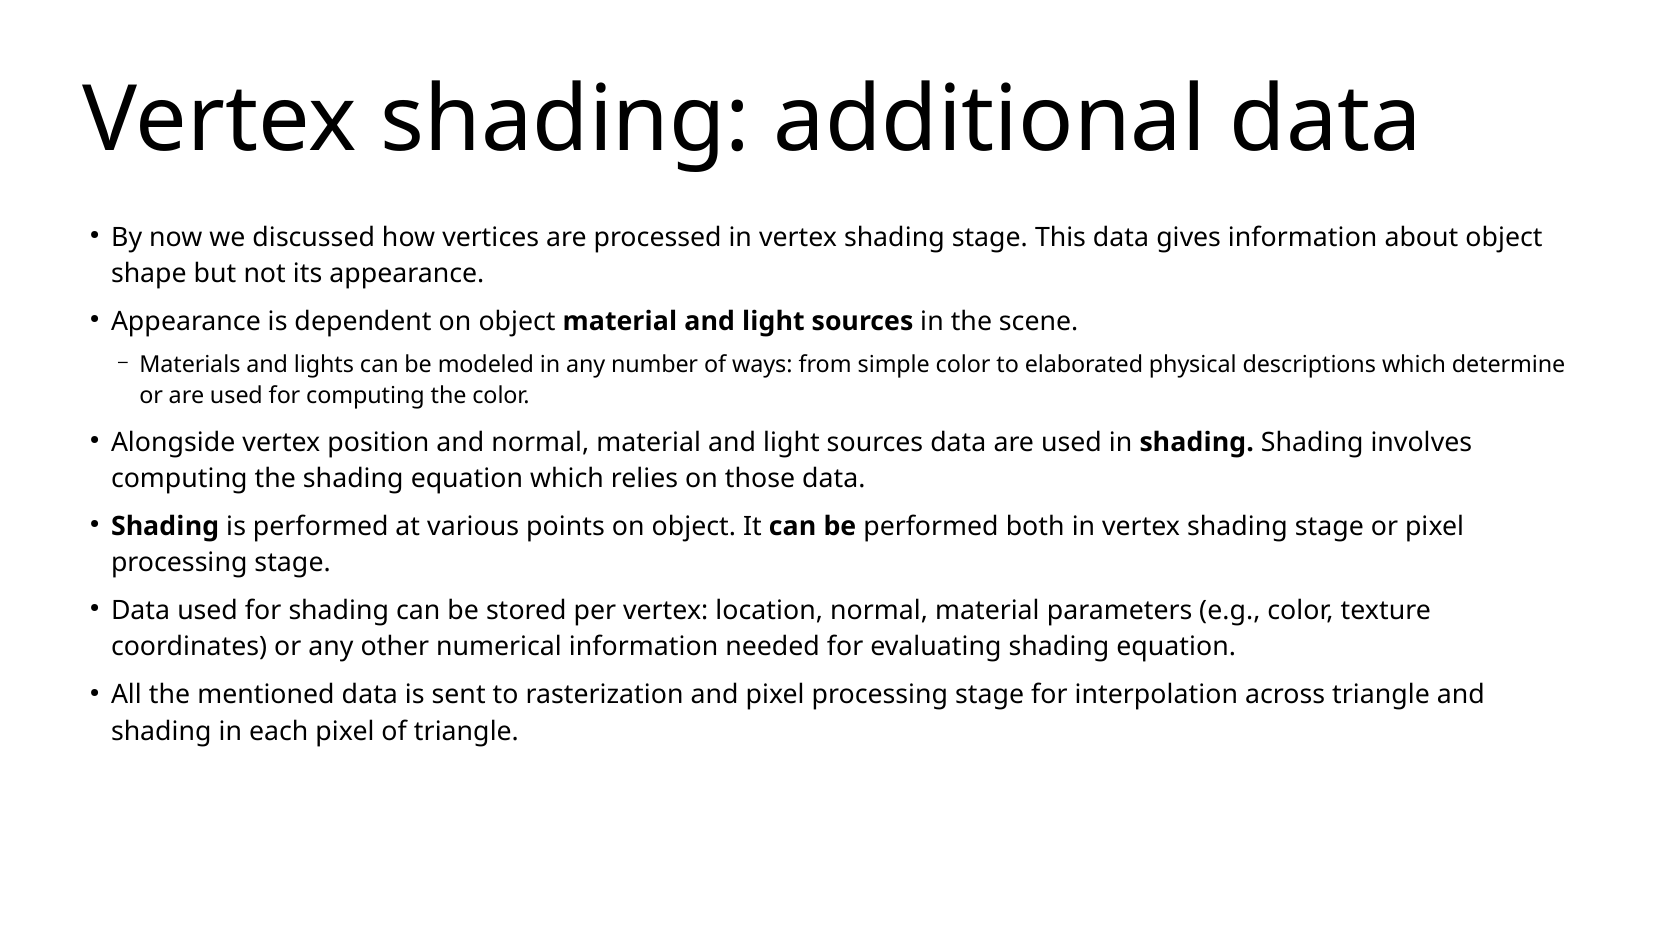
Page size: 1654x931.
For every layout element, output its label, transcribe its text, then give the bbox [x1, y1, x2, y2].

list By now we discussed how vertices are processed in vertex shading stage. This data gives information about object shape but not its appearance. Appearance is dependent on object material and light sources in the scene. Materials and lights can be modeled in any number of ways: from simple color to elaborated physical descriptions which determine or are used for computing the color. Alongside vertex position and normal, material and light sources data are used in shading. Shading involves computing the shading equation which relies on those data. Shading is performed at various points on object. It can be performed both in vertex shading stage or pixel processing stage. Data used for shading can be stored per vertex: location, normal, material parameters (e.g., color, texture coordinates) or any other numerical information needed for evaluating shading equation. All the mentioned data is sent to rasterization and pixel processing stage for interpolation across triangle and shading in each pixel of triangle. [82, 217, 1571, 758]
title Vertex shading: additional data [82, 37, 1571, 193]
